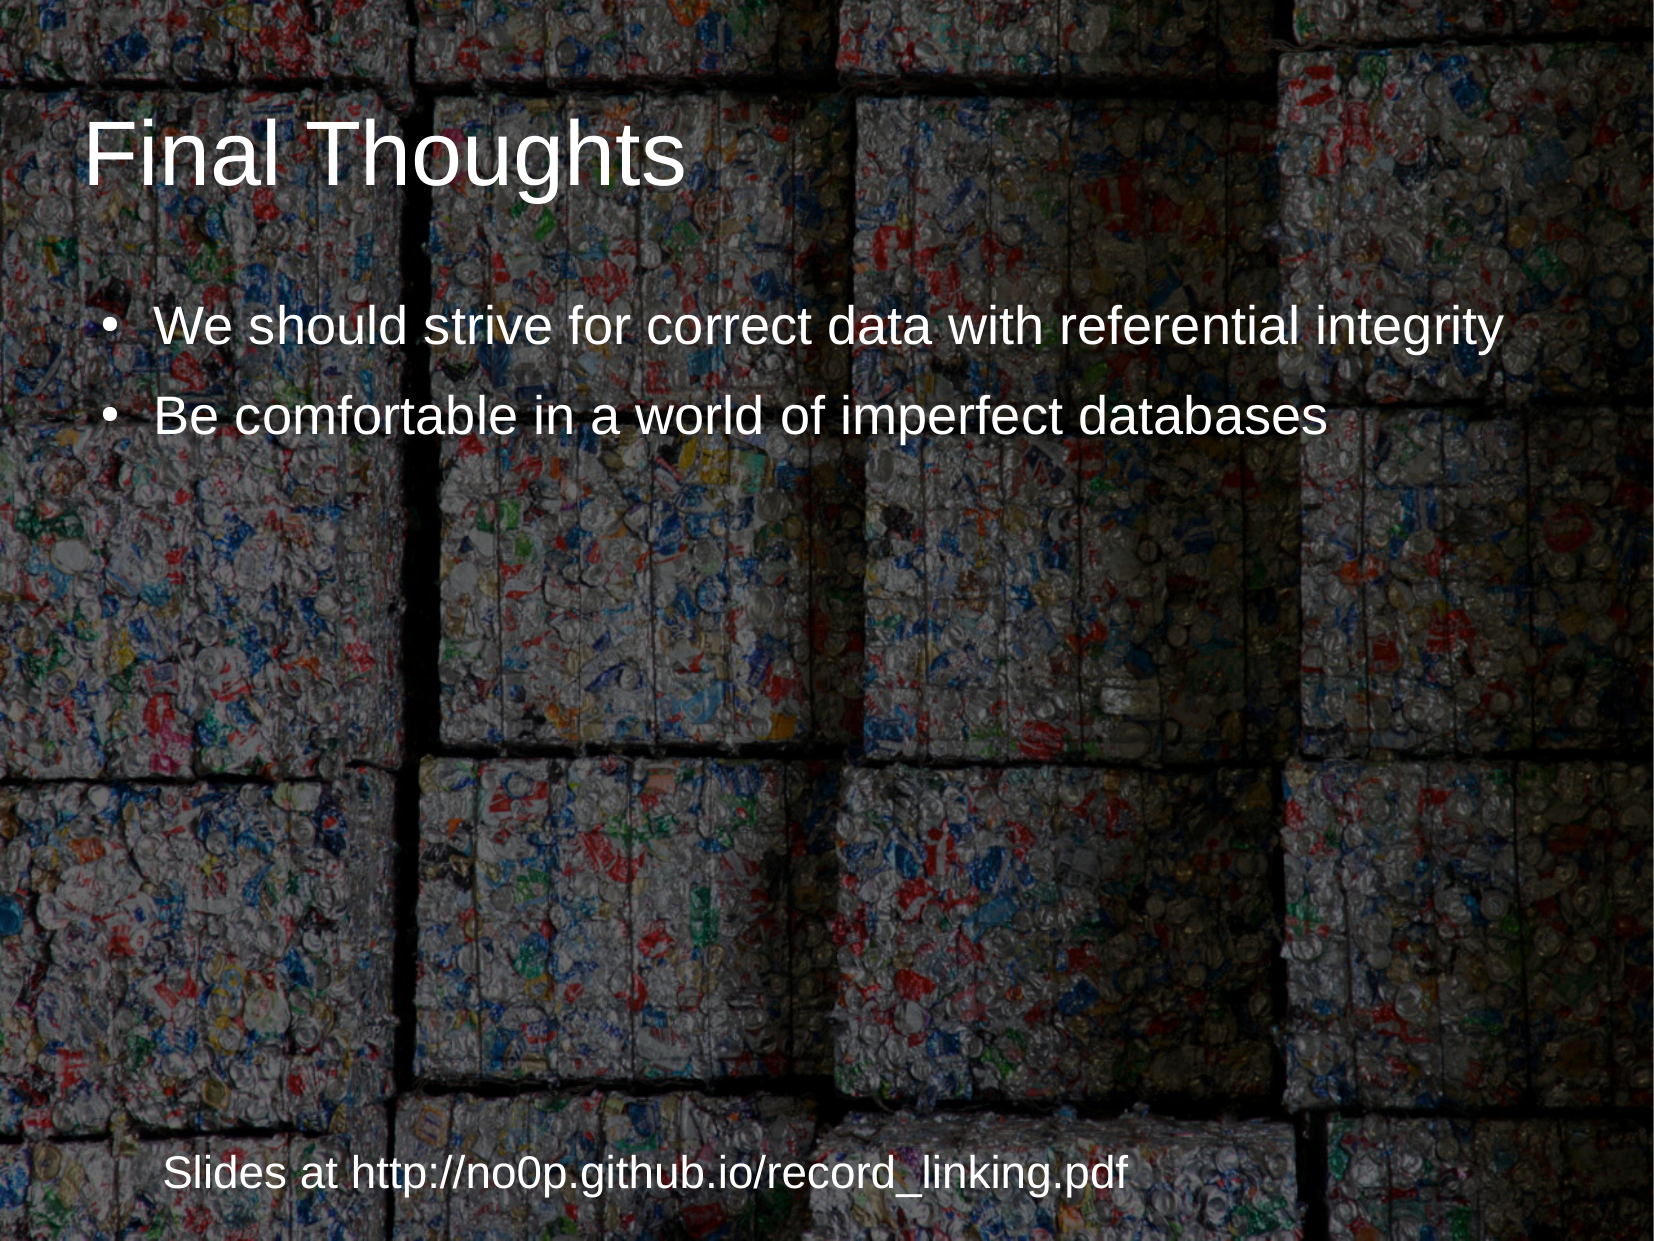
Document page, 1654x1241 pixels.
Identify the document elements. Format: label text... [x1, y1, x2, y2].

list We should strive for correct data with referential integrity Be comfortable in a world of imperfect databases [82, 295, 1571, 1015]
text_box Slides at http://no0p.github.io/record_linking.pdf [76, 1140, 1144, 1207]
picture [0, 0, 1654, 1241]
title Final Thoughts [82, 94, 1264, 213]
